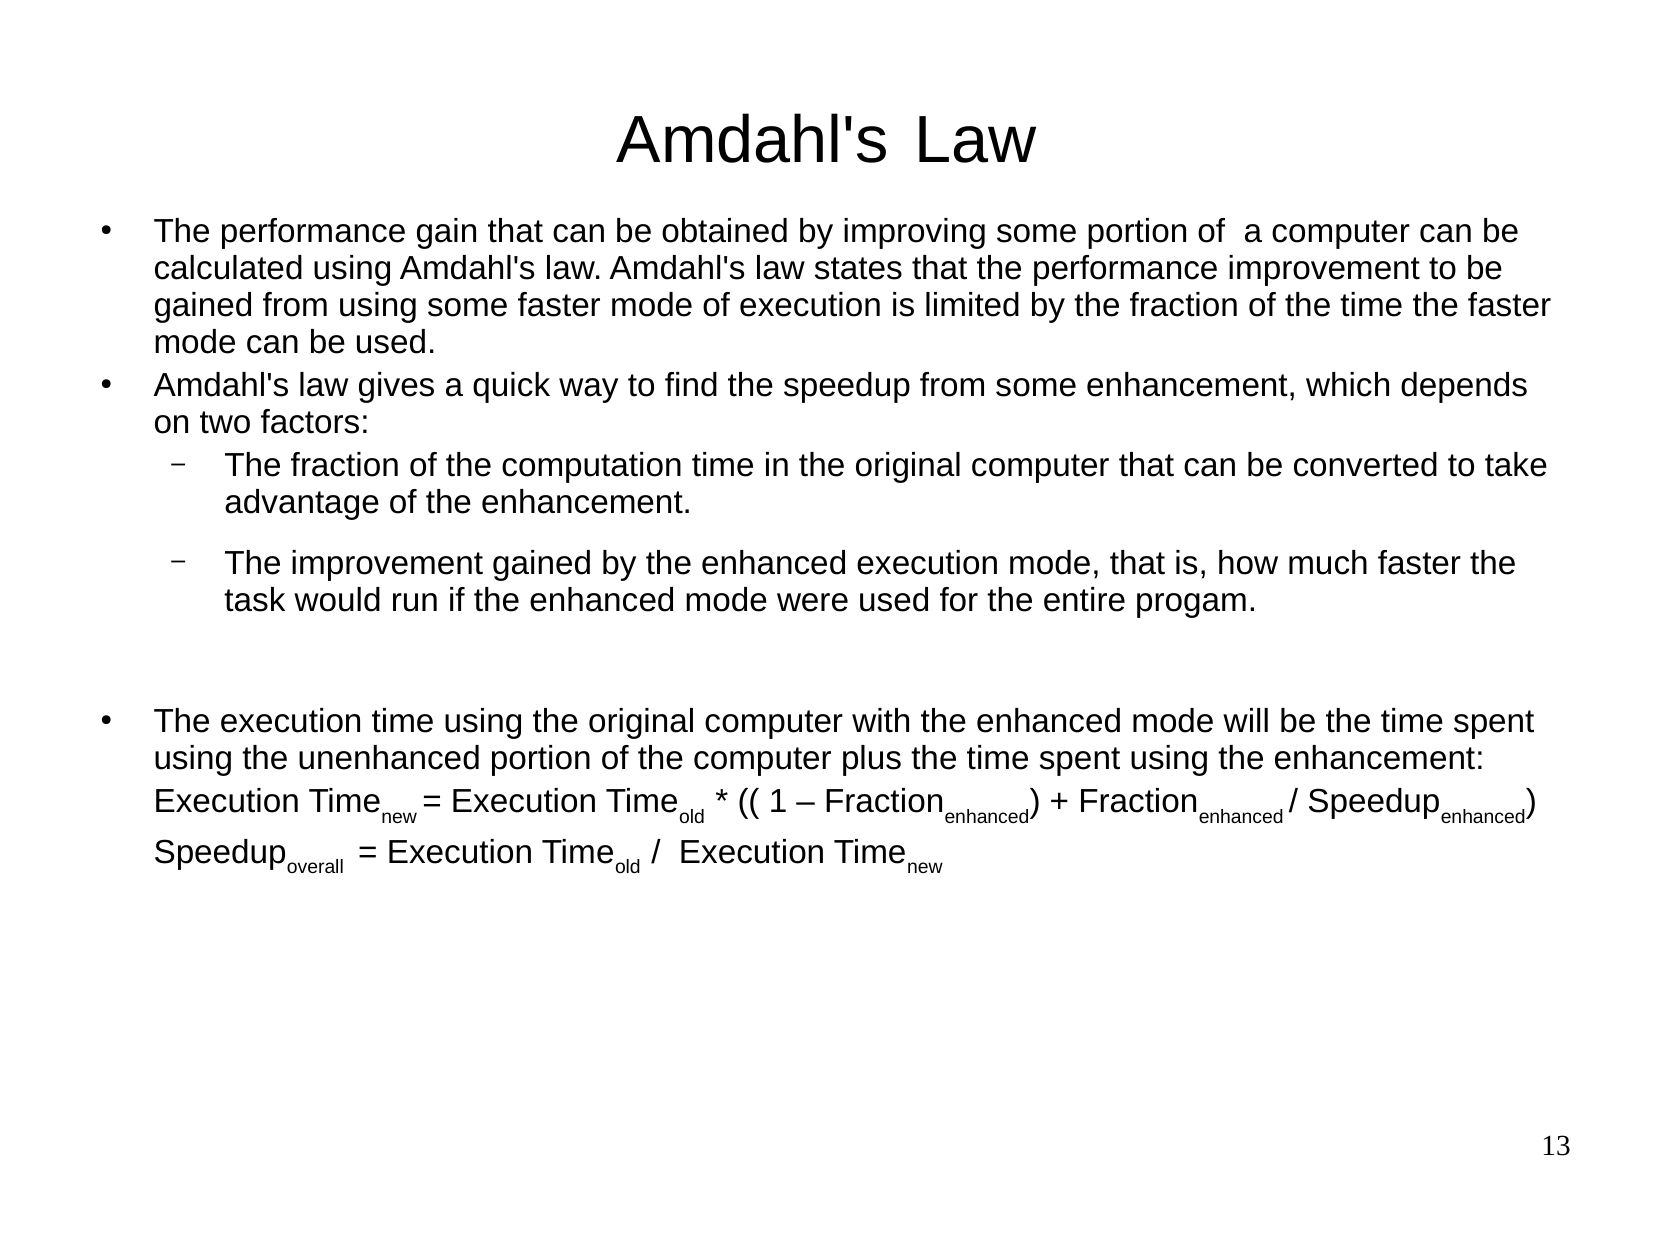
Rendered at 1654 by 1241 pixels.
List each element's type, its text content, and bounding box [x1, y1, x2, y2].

title Amdahl's Law [82, 49, 1571, 212]
list The performance gain that can be obtained by improving some portion of a computer can be calculated using Amdahl's law. Amdahl's law states that the performance improvement to be gained from using some faster mode of execution is limited by the fraction of the time the faster mode can be used. Amdahl's law gives a quick way to find the speedup from some enhancement, which depends on two factors: The fraction of the computation time in the original computer that can be converted to take advantage of the enhancement. The improvement gained by the enhanced execution mode, that is, how much faster the task would run if the enhanced mode were used for the entire progam. The execution time using the original computer with the enhanced mode will be the time spent using the unenhanced portion of the computer plus the time spent using the enhancement: Execution Timenew = Execution Timeold * (( 1 – Fractionenhanced) + Fractionenhanced / Speedupenhanced) Speedupoverall = Execution Timeold / Execution Timenew [82, 212, 1571, 1010]
